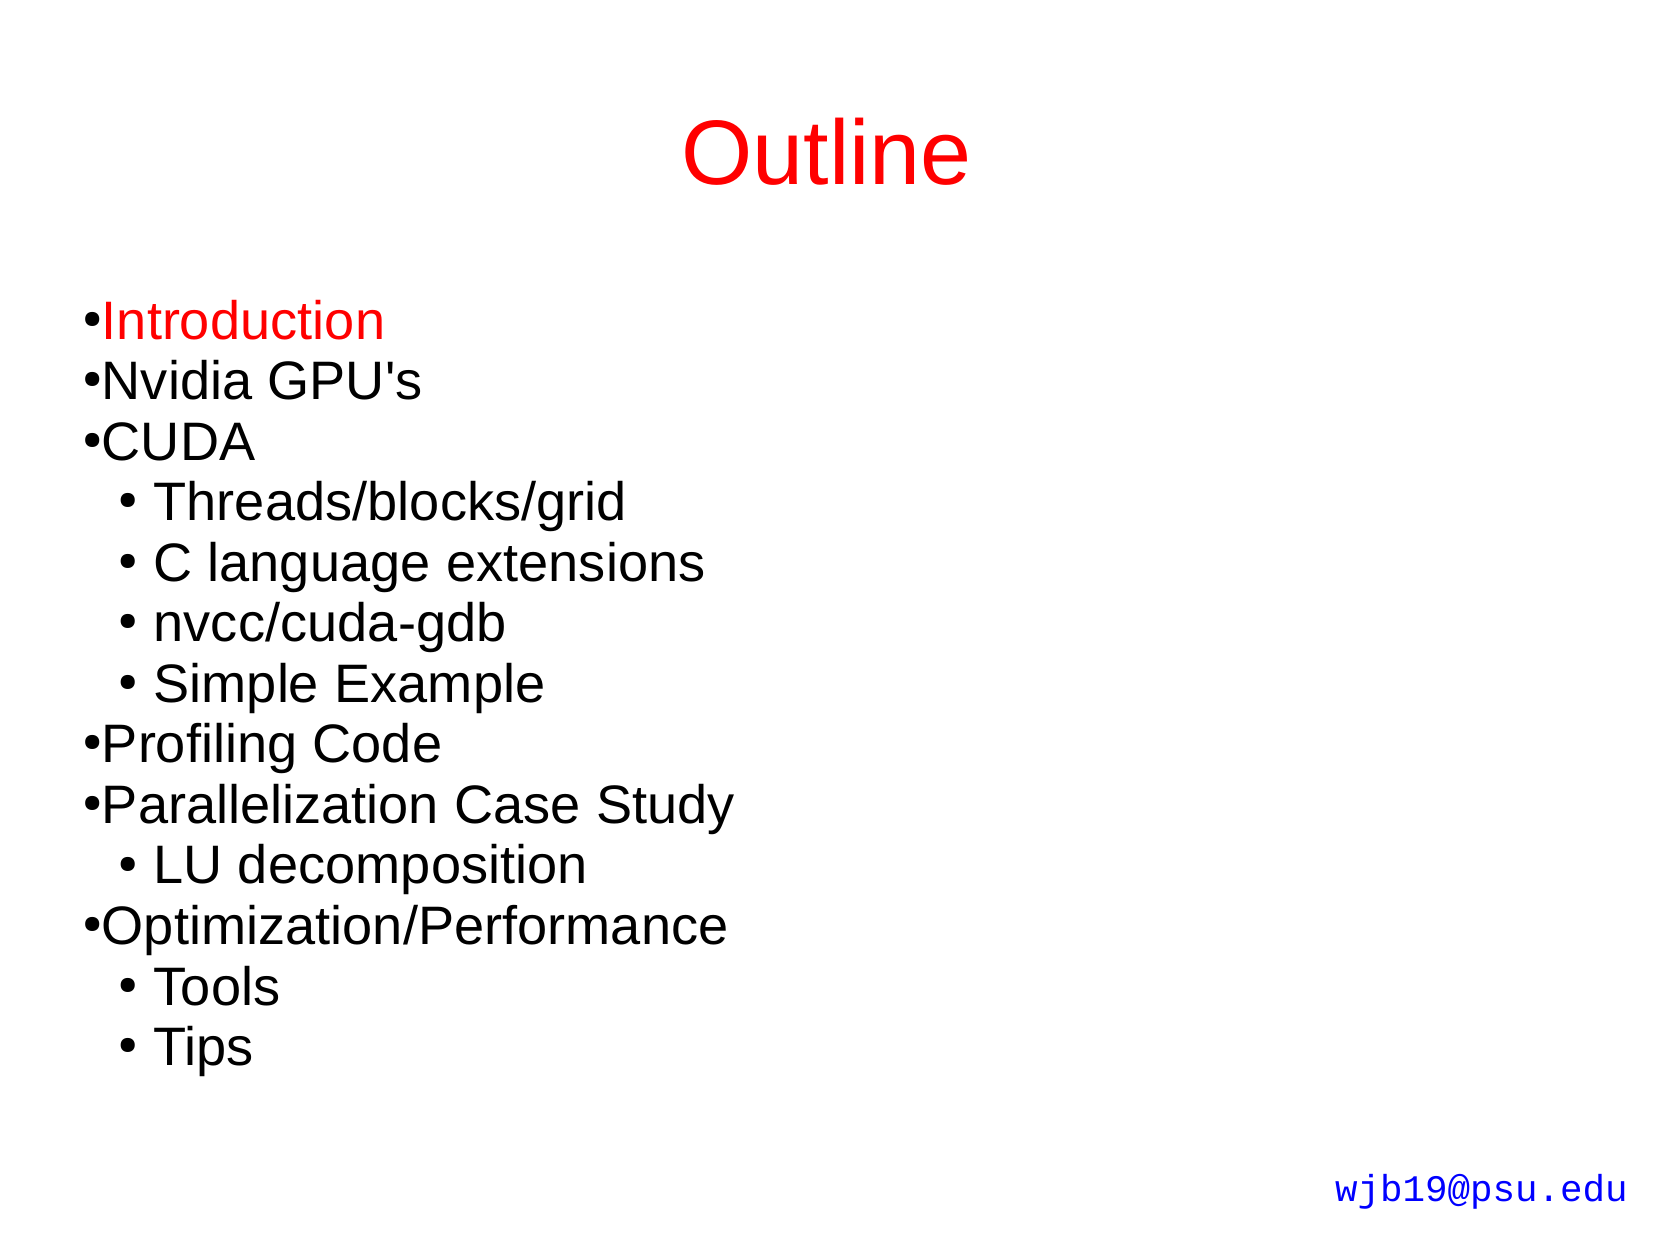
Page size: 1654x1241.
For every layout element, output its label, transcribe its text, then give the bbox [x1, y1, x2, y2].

text_box wjb19@psu.edu [1320, 1162, 1643, 1220]
title Outline [82, 49, 1571, 257]
subtitle Introduction Nvidia GPU's CUDA Threads/blocks/grid C language extensions nvcc/cuda-gdb Simple Example Profiling Code Parallelization Case Study LU decomposition Optimization/Performance Tools Tips [82, 290, 1571, 1109]
